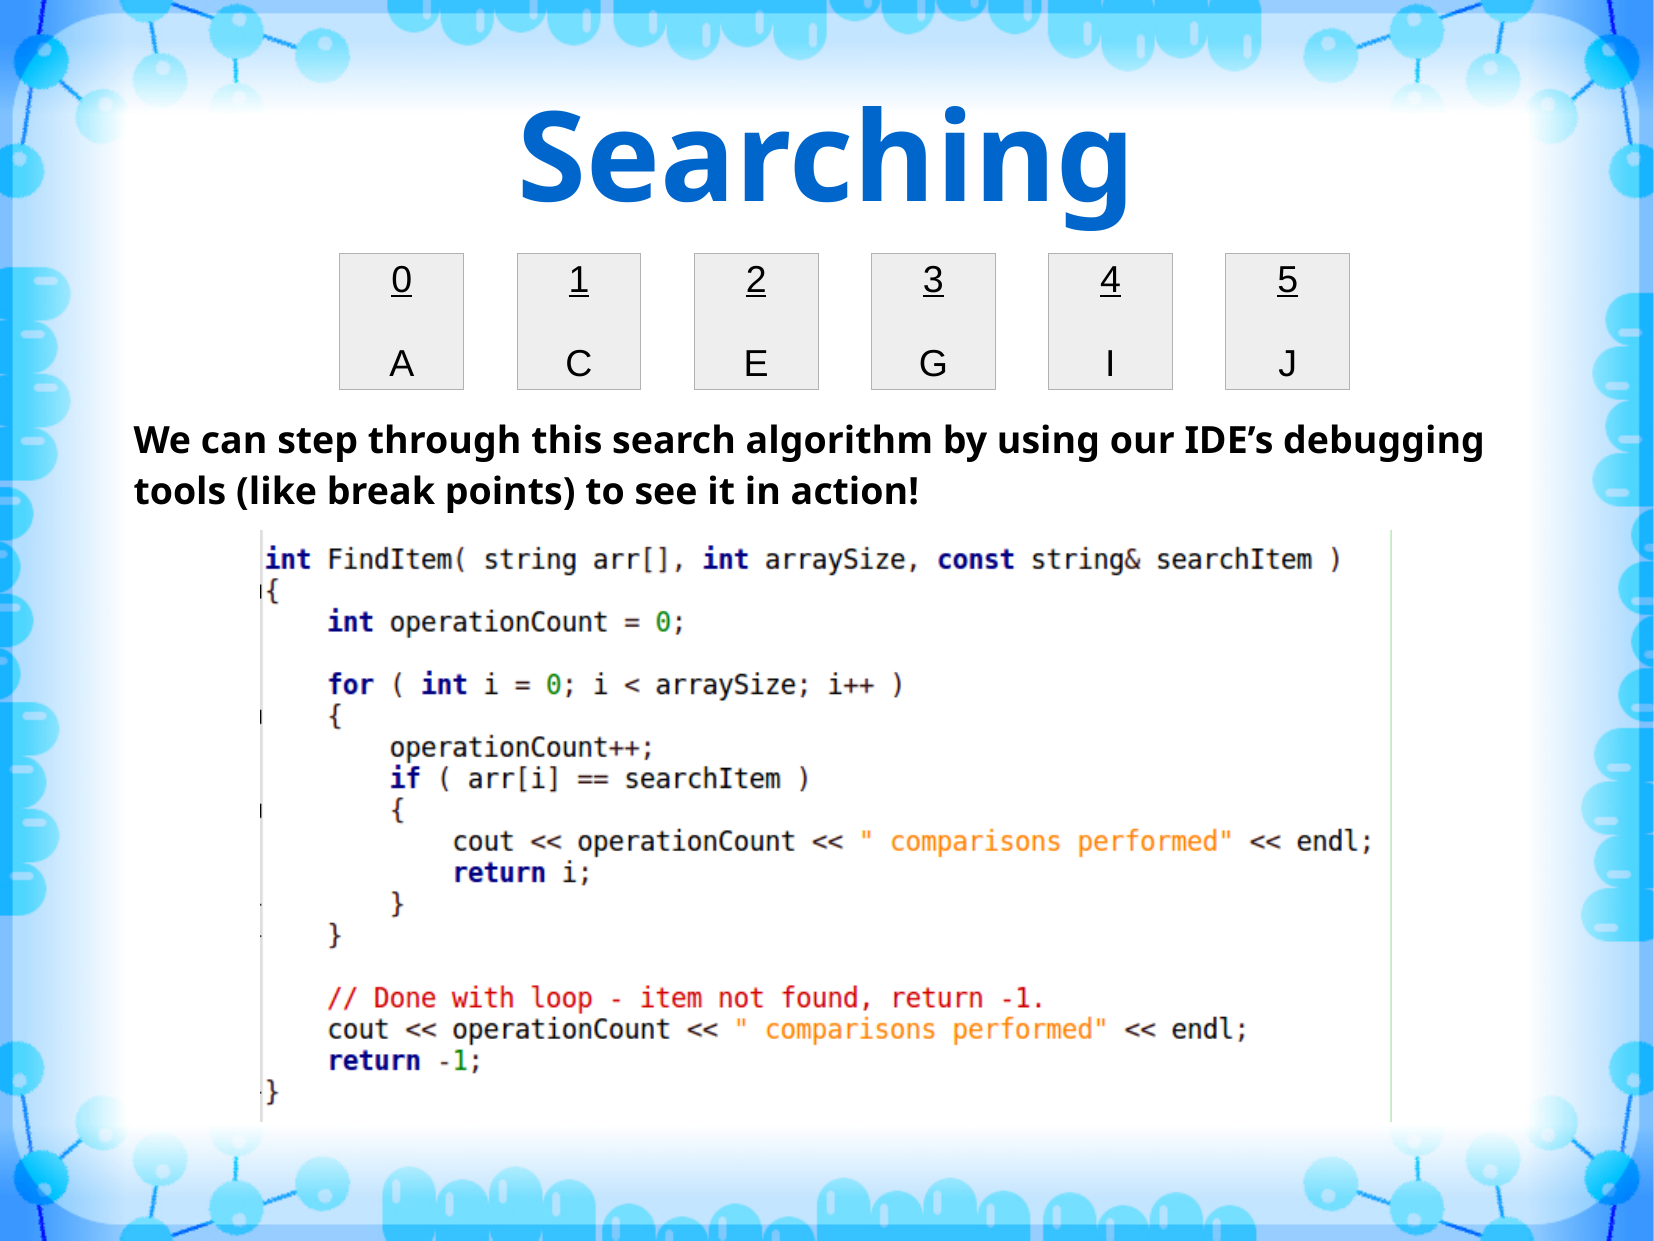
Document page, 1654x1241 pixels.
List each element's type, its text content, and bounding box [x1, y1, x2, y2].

text_box 0 A [339, 253, 464, 390]
text_box 4 I [1048, 253, 1173, 390]
picture [0, 0, 1654, 1241]
text_box 5 J [1225, 253, 1350, 390]
text_box 3 G [871, 253, 996, 390]
text_box 2 E [694, 253, 819, 390]
text_box We can step through this search algorithm by using our IDE’s debugging tools (like break points) to see it in action! [133, 413, 1507, 519]
text_box 1 C [517, 253, 641, 390]
title Searching [82, 49, 1571, 257]
